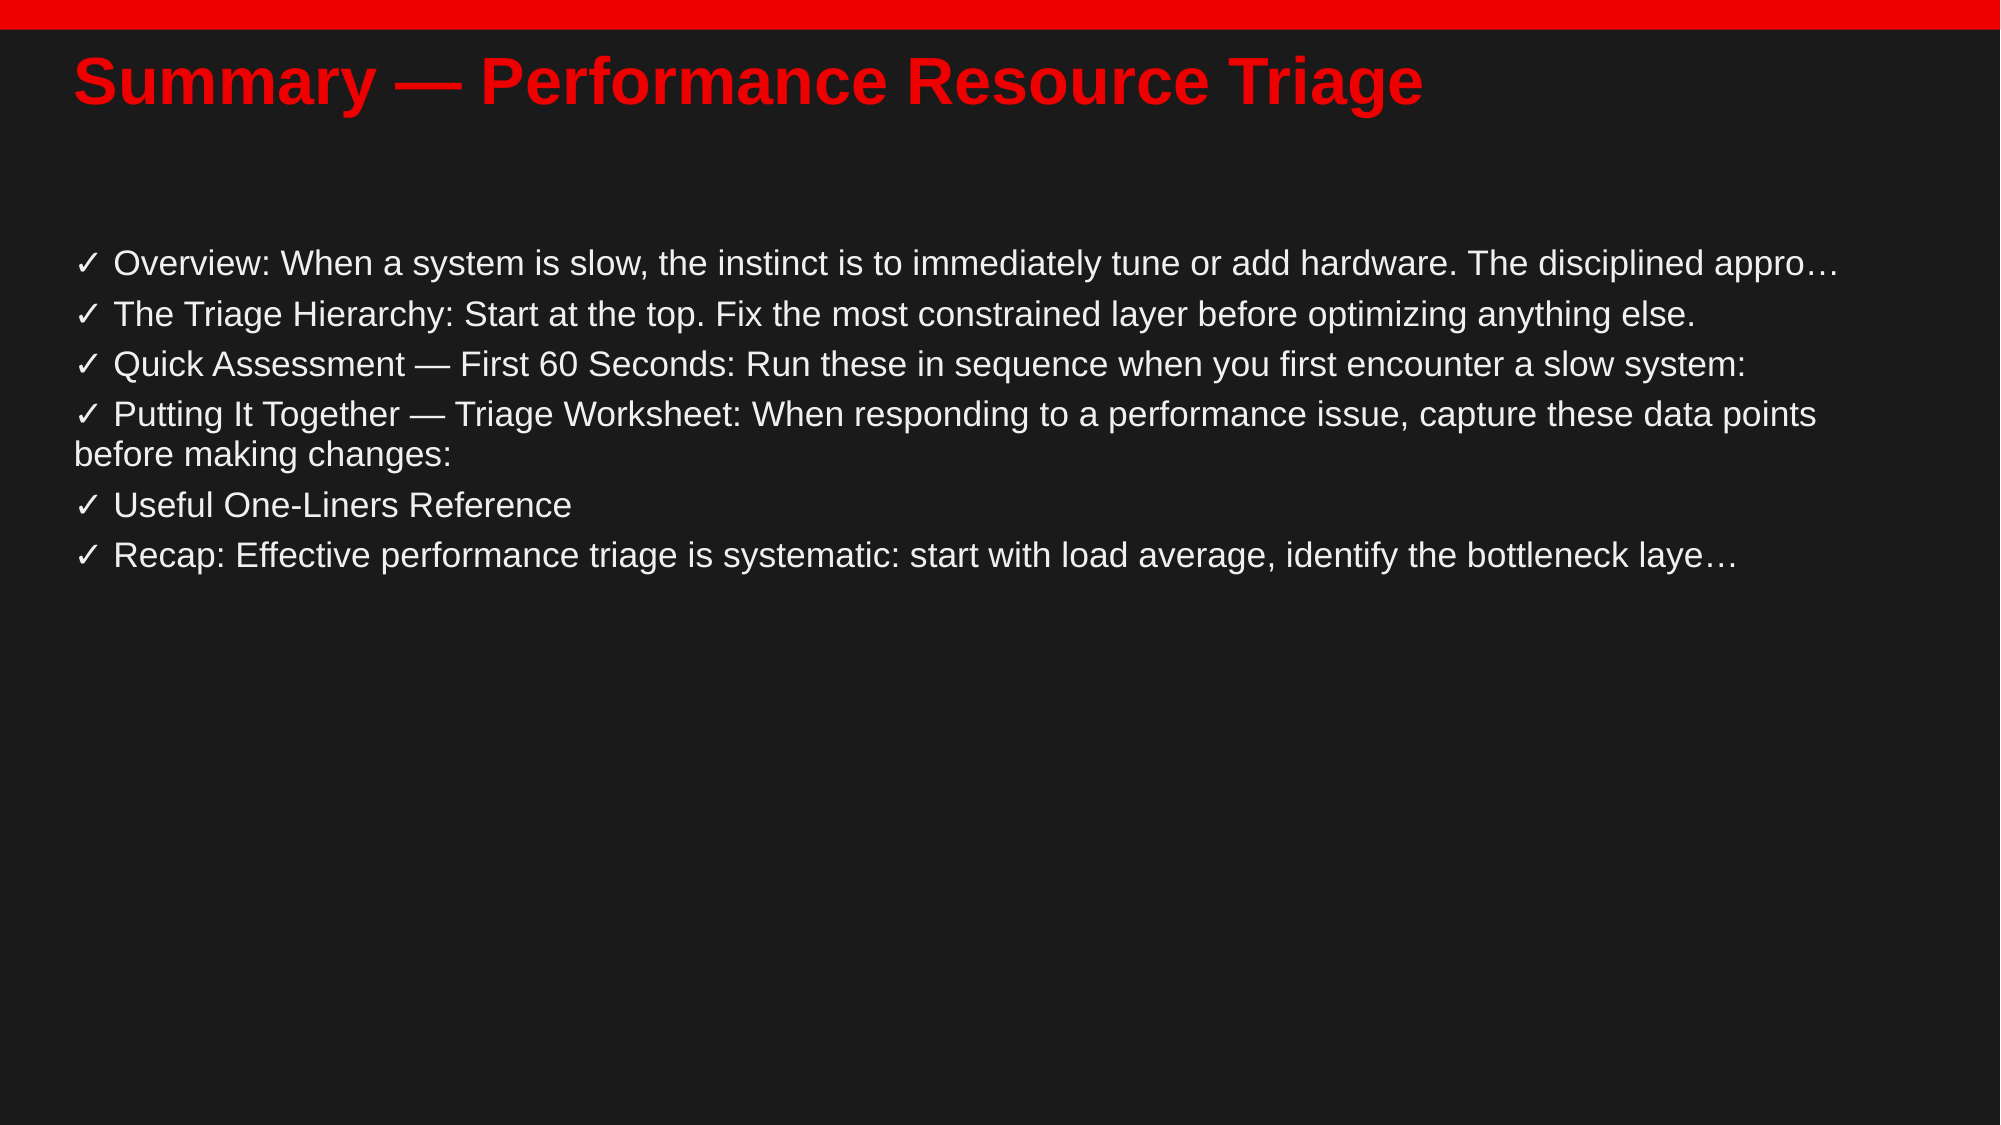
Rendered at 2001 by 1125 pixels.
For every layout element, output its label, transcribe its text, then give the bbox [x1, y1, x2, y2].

text_box [0, 0, 2001, 30]
text_box Summary — Performance Resource Triage [59, 36, 1942, 208]
text_box ✓ Overview: When a system is slow, the instinct is to immediately tune or add hardware. The disciplined appro… ✓ The Triage Hierarchy: Start at the top. Fix the most constrained layer before optimizing anything else. ✓ Quick Assessment — First 60 Seconds: Run these in sequence when you first encounter a slow system: ✓ Putting It Together — Triage Worksheet: When responding to a performance issue, capture these data points before making changes: ✓ Useful One-Liners Reference ✓ Recap: Effective performance triage is systematic: start with load average, identify the bottleneck laye… [59, 236, 1942, 1037]
